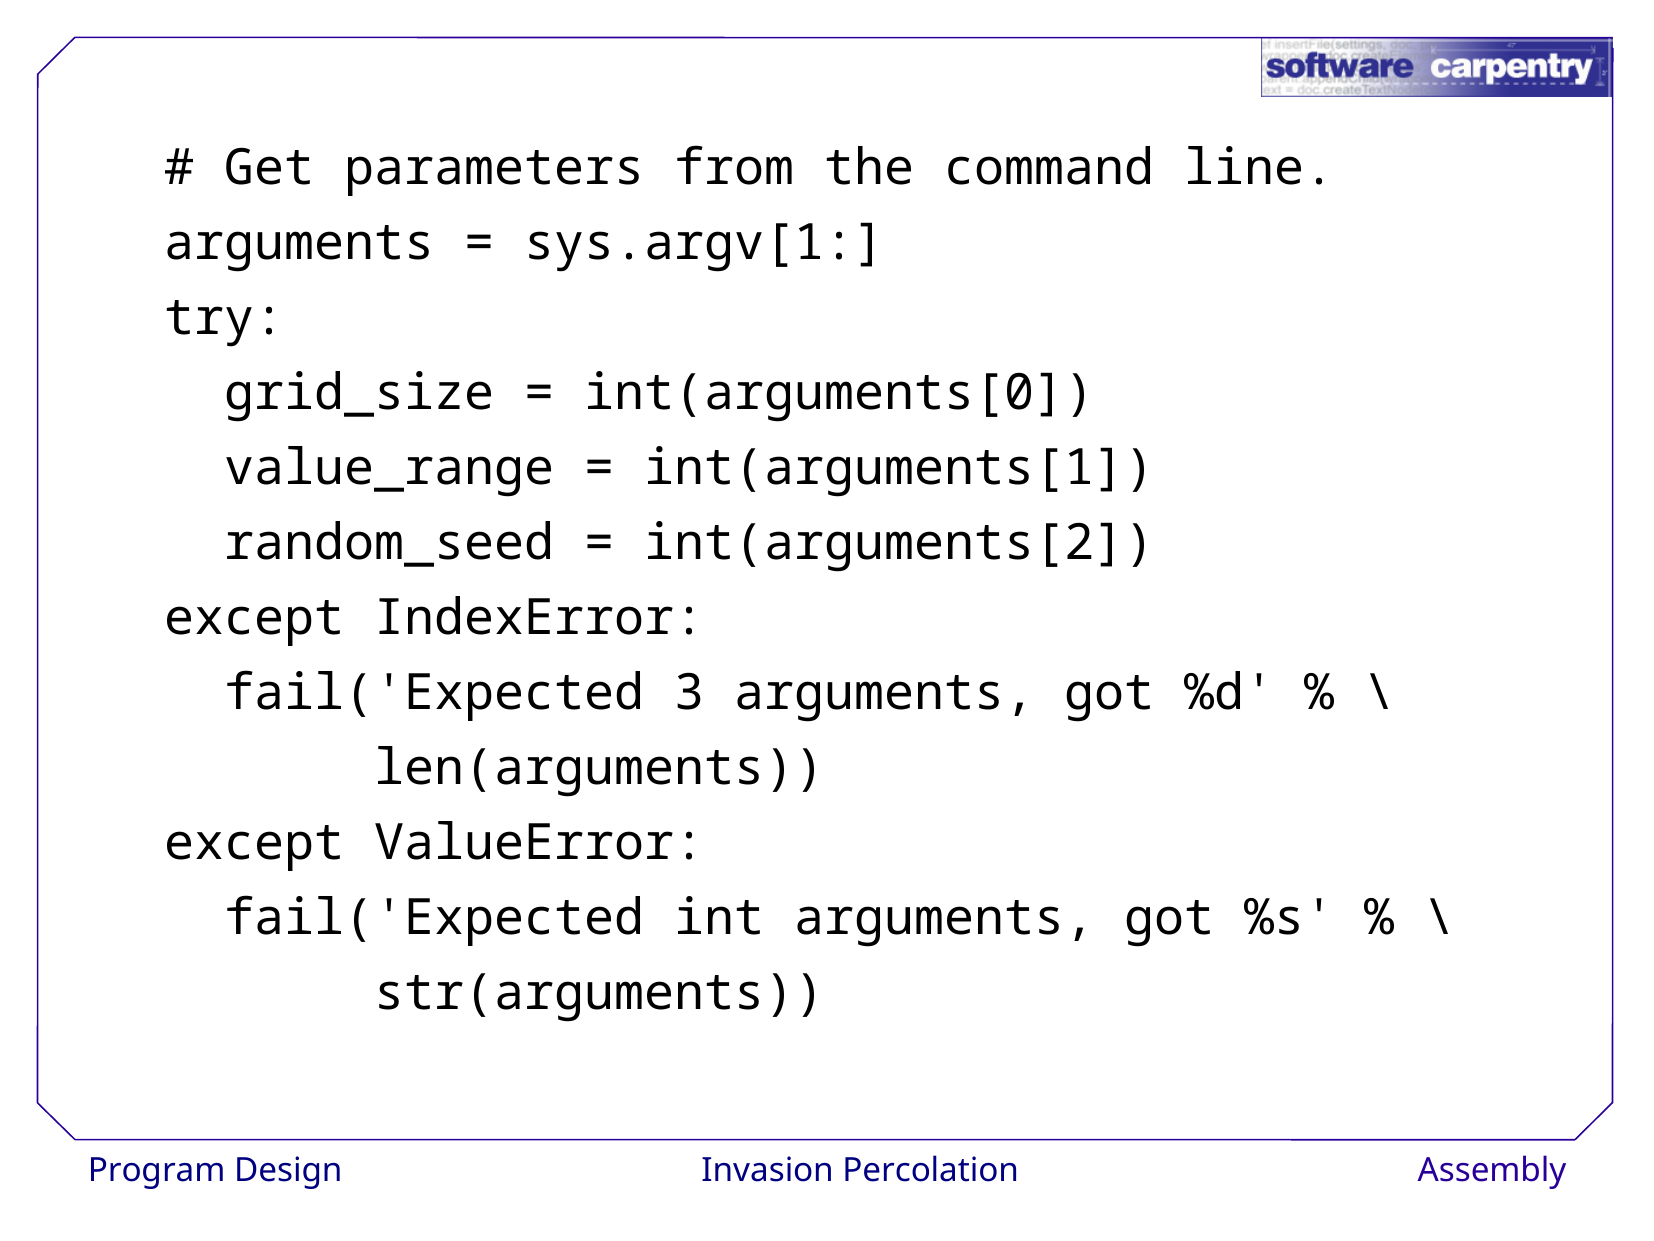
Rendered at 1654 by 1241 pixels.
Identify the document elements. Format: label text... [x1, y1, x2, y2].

text_box # Get parameters from the command line. arguments = sys.argv[1:] try: grid_size = int(arguments[0]) value_range = int(arguments[1]) random_seed = int(arguments[2]) except IndexError: fail('Expected 3 arguments, got %d' % \ len(arguments)) except ValueError: fail('Expected int arguments, got %s' % \ str(arguments)) [89, 112, 1508, 1055]
picture [1261, 39, 1613, 97]
